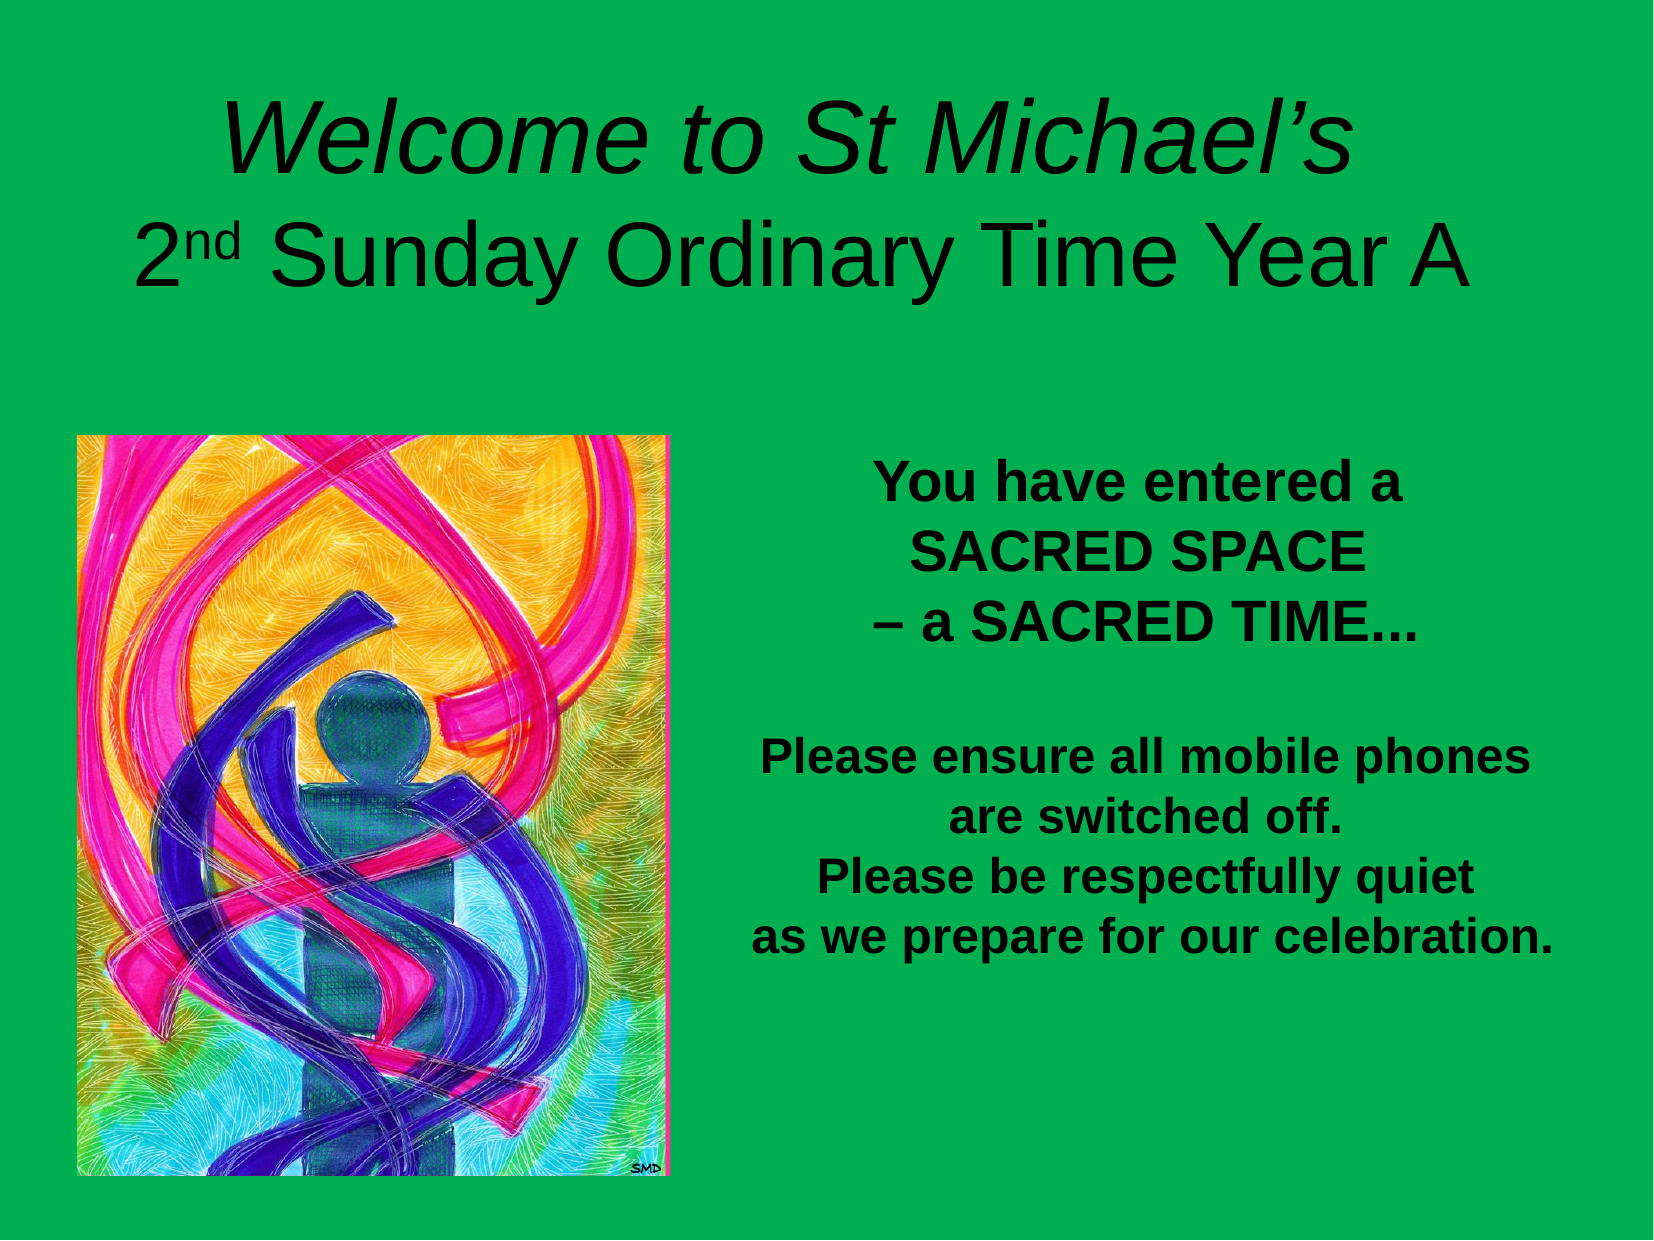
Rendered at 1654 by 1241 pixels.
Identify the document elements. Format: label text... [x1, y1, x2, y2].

picture [76, 435, 671, 1176]
text_box You have entered a SACRED SPACE – a SACRED TIME... Please ensure all mobile phones are switched off. Please be respectfully quiet as we prepare for our celebration. [671, 435, 1648, 1111]
subtitle Welcome to St Michael’s 2nd Sunday Ordinary Time Year A [0, 60, 1606, 412]
